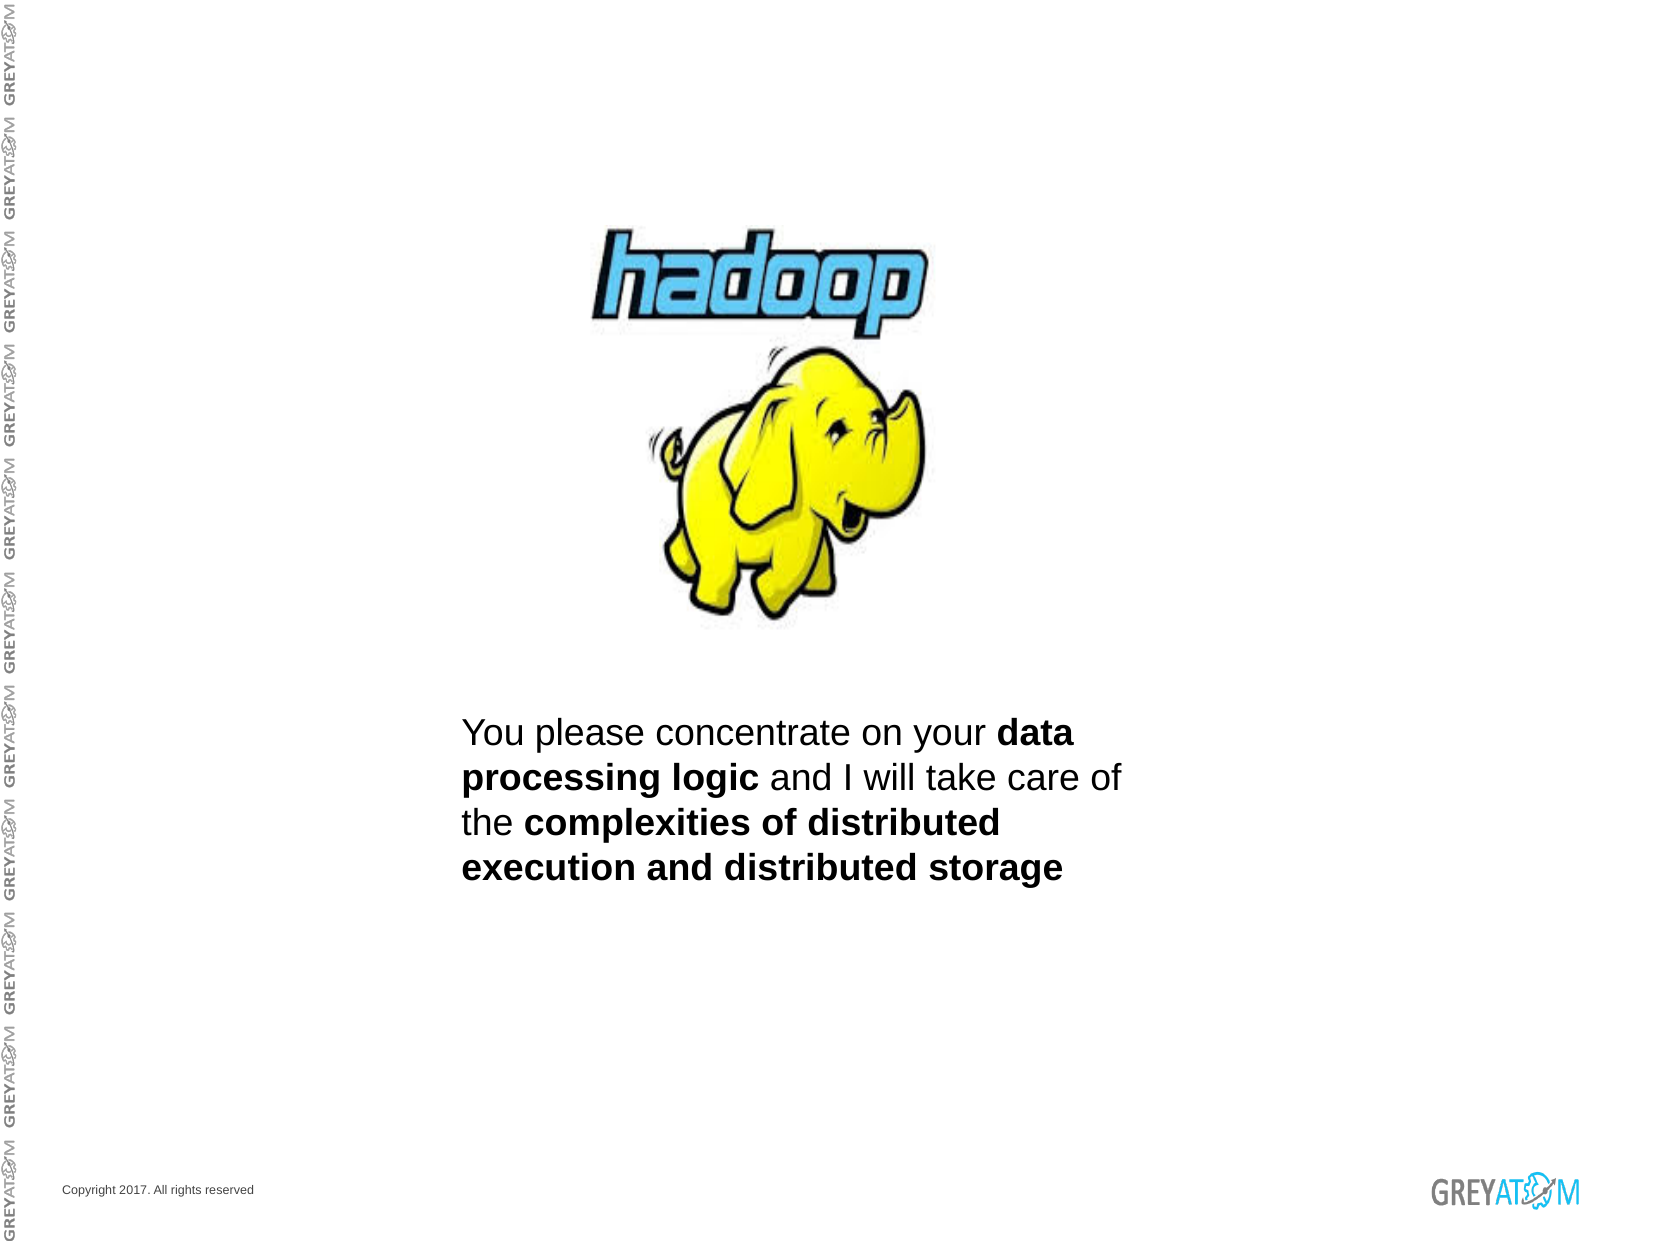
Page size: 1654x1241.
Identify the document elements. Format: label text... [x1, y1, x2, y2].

picture [1, 231, 17, 333]
picture [1, 912, 17, 1015]
picture [1, 117, 17, 220]
picture [1, 799, 17, 901]
picture [1, 4, 17, 106]
text_box You please concentrate on your data processing logic and I will take care of the complexities of distributed execution and distributed storage [446, 692, 1165, 1056]
picture [1, 458, 17, 560]
picture [1, 344, 17, 447]
picture [1, 685, 17, 788]
picture [1, 1026, 17, 1128]
picture [1, 1140, 17, 1241]
picture [1430, 1168, 1581, 1212]
picture [1, 572, 17, 674]
picture [577, 225, 1027, 669]
